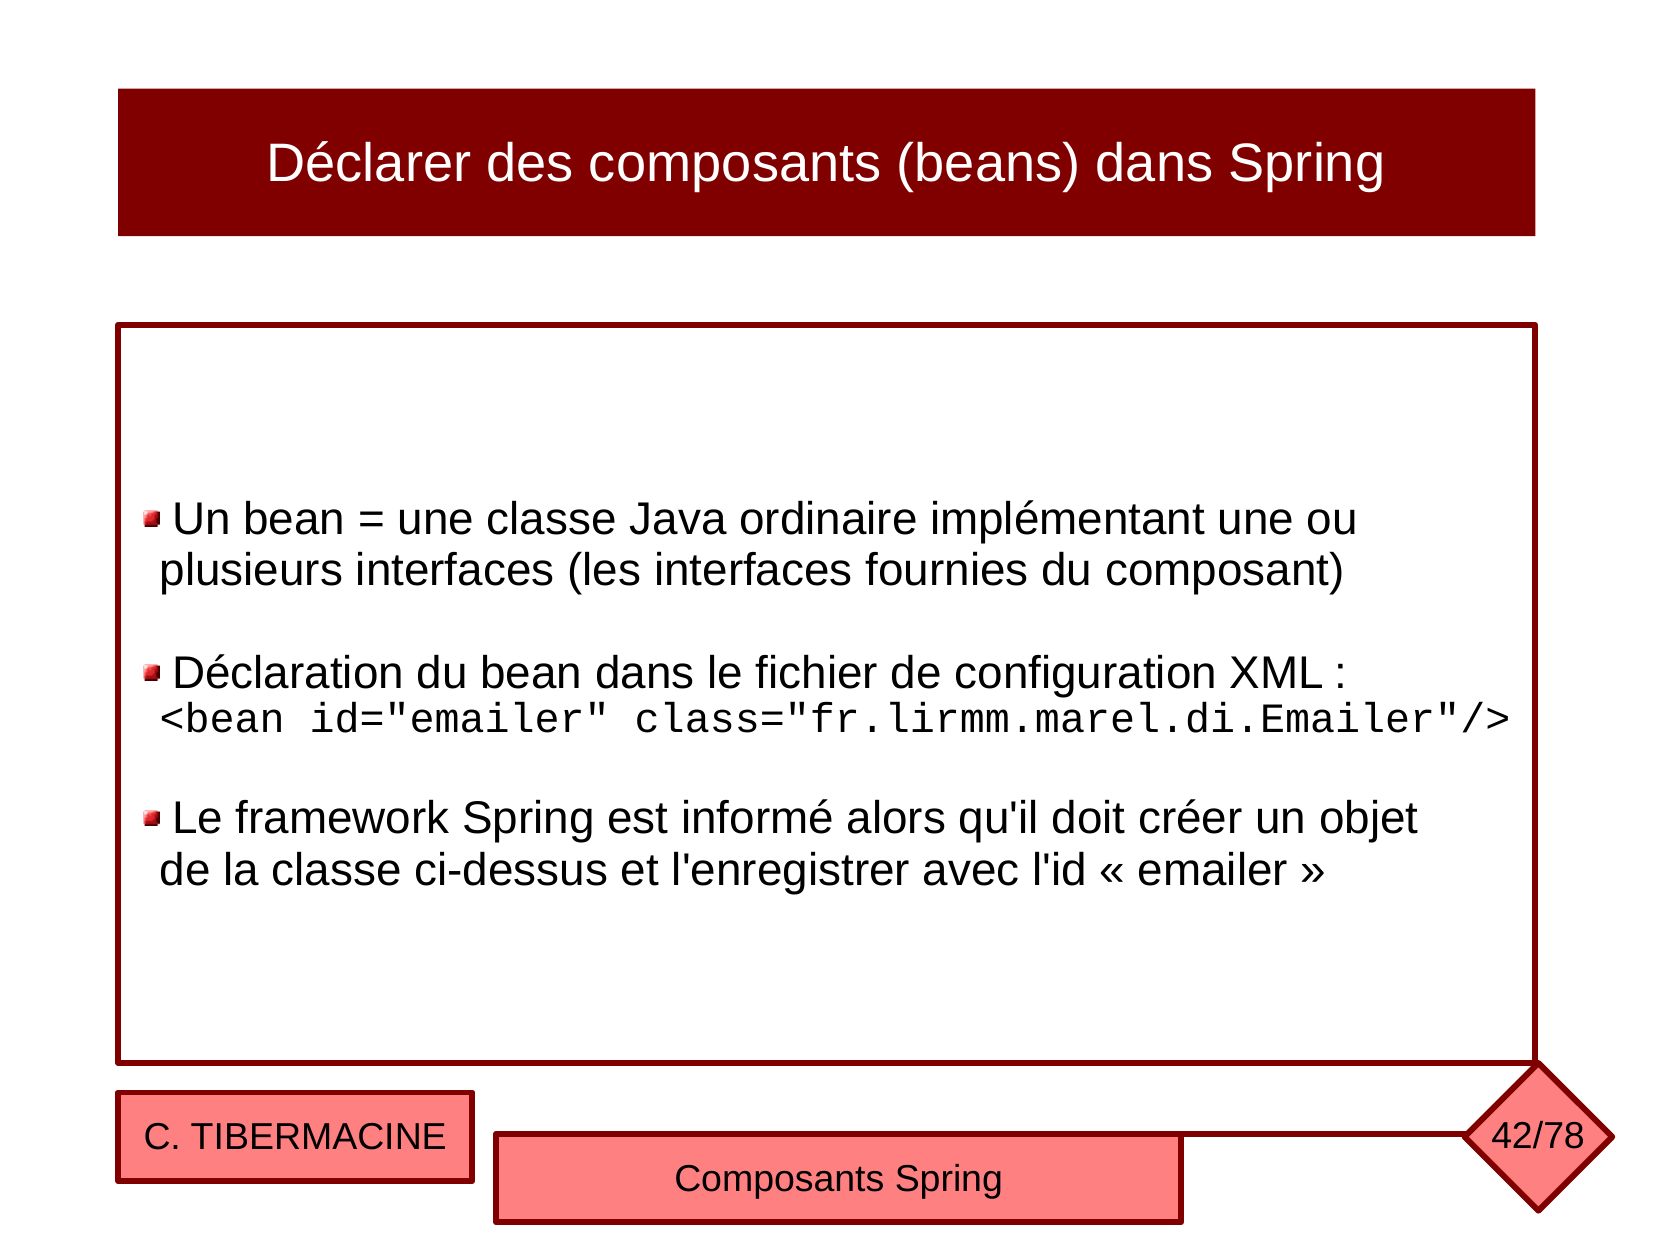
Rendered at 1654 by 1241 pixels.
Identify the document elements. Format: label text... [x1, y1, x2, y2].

text_box Composants Spring [496, 1133, 1182, 1223]
text_box <numéro>/78 [1476, 1107, 1613, 1207]
text_box [1464, 1125, 1476, 1149]
picture [143, 664, 160, 681]
picture [143, 810, 160, 826]
text_box [1494, 1062, 1583, 1107]
text_box C. TIBERMACINE [118, 1092, 473, 1182]
picture [143, 510, 160, 527]
text_box Déclarer des composants (beans) dans Spring [118, 88, 1536, 237]
text_box Un bean = une classe Java ordinaire implémentant une ou plusieurs interfaces (les interfaces fournies du composant) Déclaration du bean dans le fichier de configuration XML : <bean id="emailer" class="fr.lirmm.marel.di.Emailer"/> Le framework Spring est informé alors qu'il doit créer un objet de la classe ci-dessus et l'enregistrer avec l'id « emailer » [118, 324, 1536, 1063]
